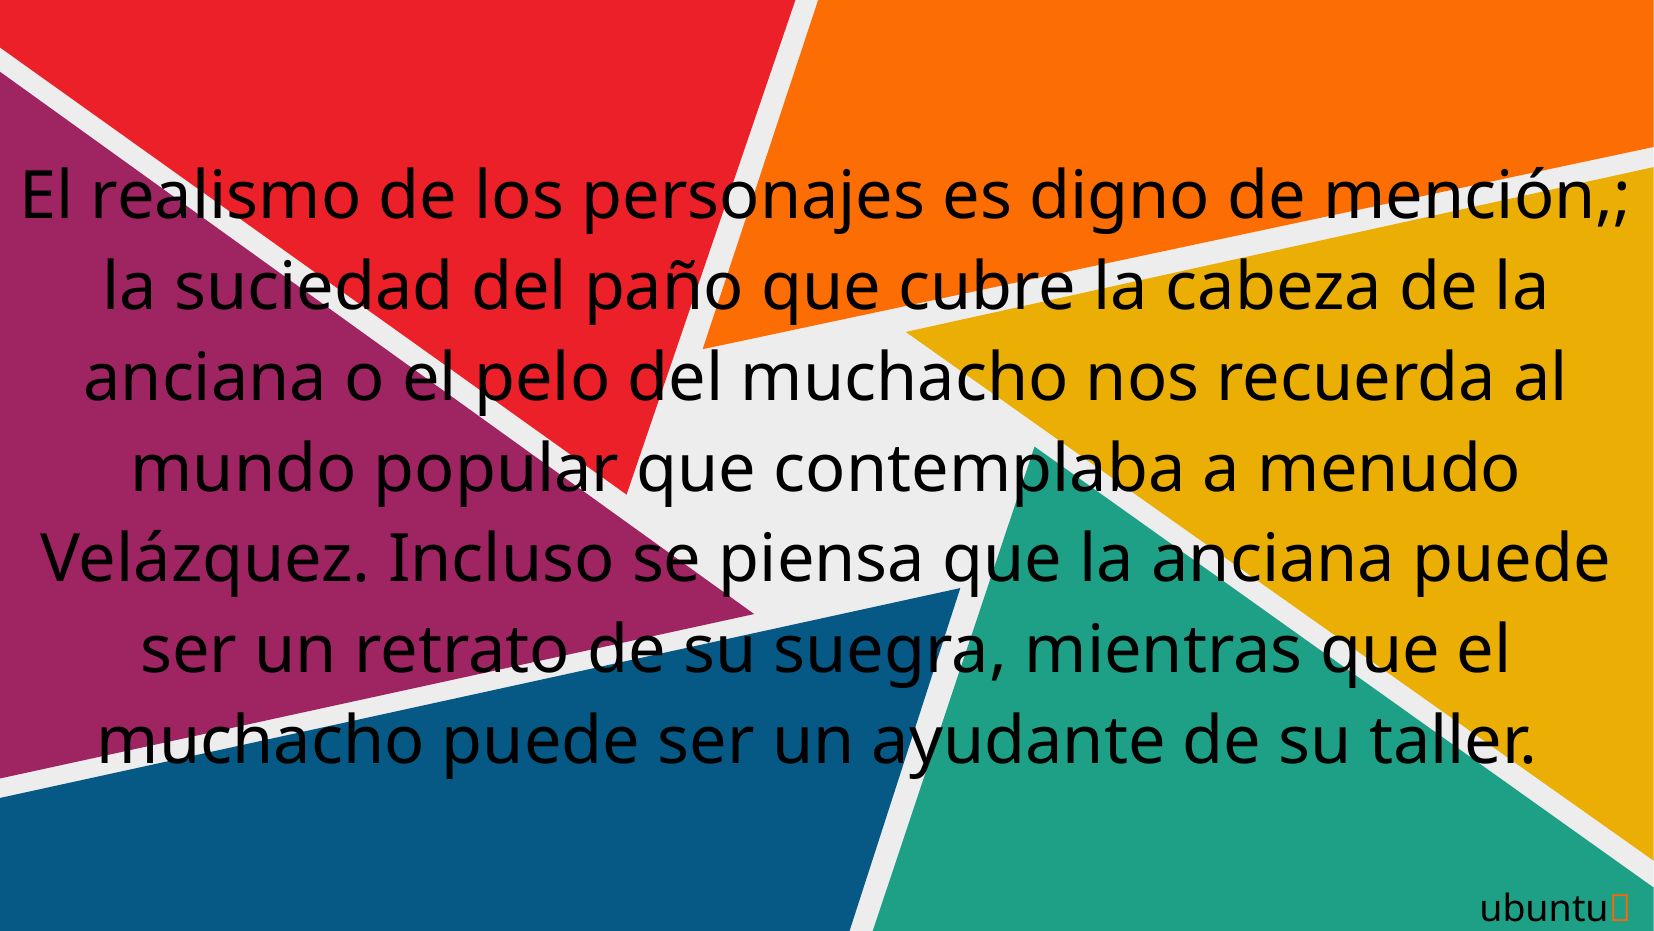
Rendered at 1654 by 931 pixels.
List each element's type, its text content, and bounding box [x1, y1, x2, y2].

text_box ubuntu [1464, 874, 1654, 931]
subtitle El realismo de los personajes es digno de mención,; la suciedad del paño que cubre la cabeza de la anciana o el pelo del muchacho nos recuerda al mundo popular que contemplaba a menudo Velázquez. Incluso se piensa que la anciana puede ser un retrato de su suegra, mientras que el muchacho puede ser un ayudante de su taller. [0, 0, 1654, 931]
